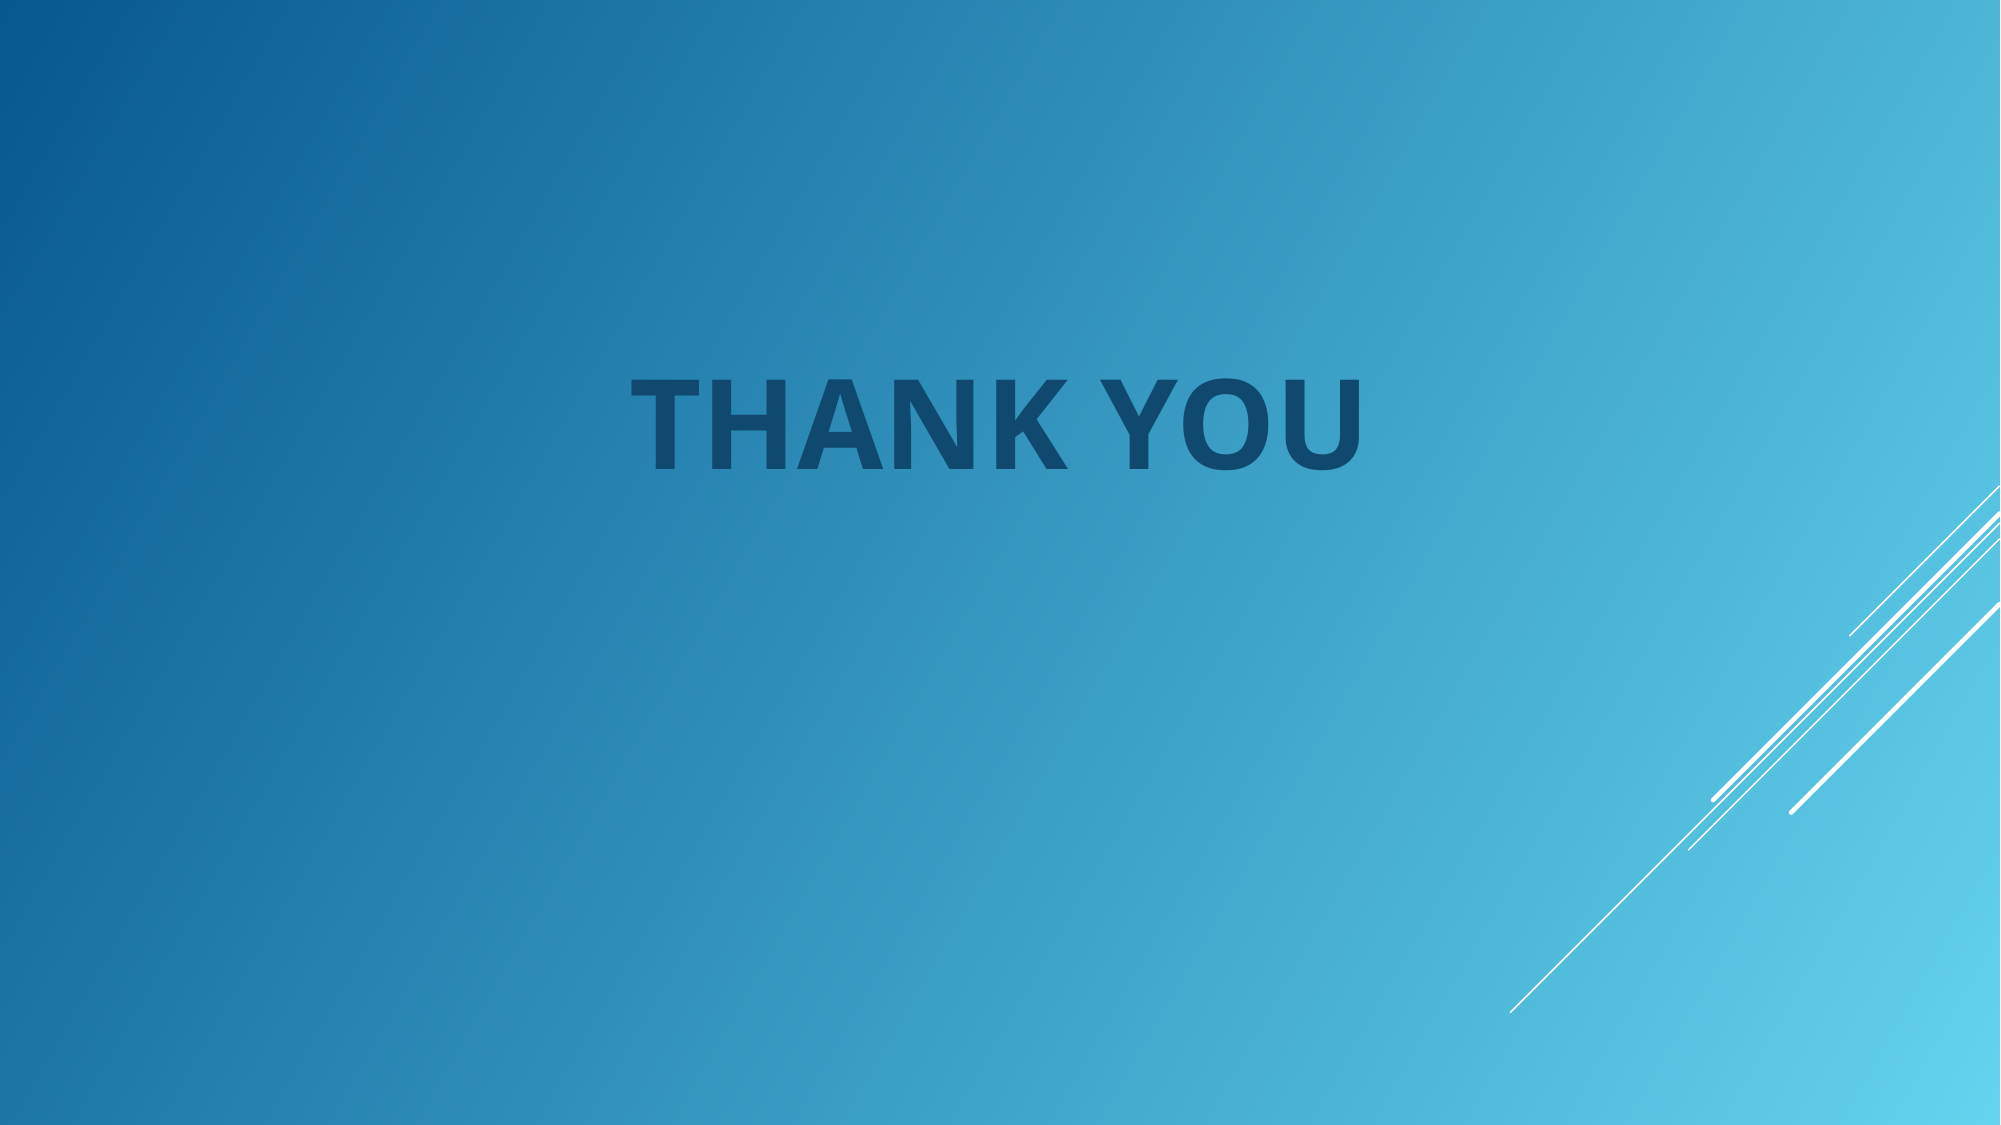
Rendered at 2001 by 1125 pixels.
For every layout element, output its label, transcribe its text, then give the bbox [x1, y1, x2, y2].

list THANK YOU [300, 123, 1701, 717]
